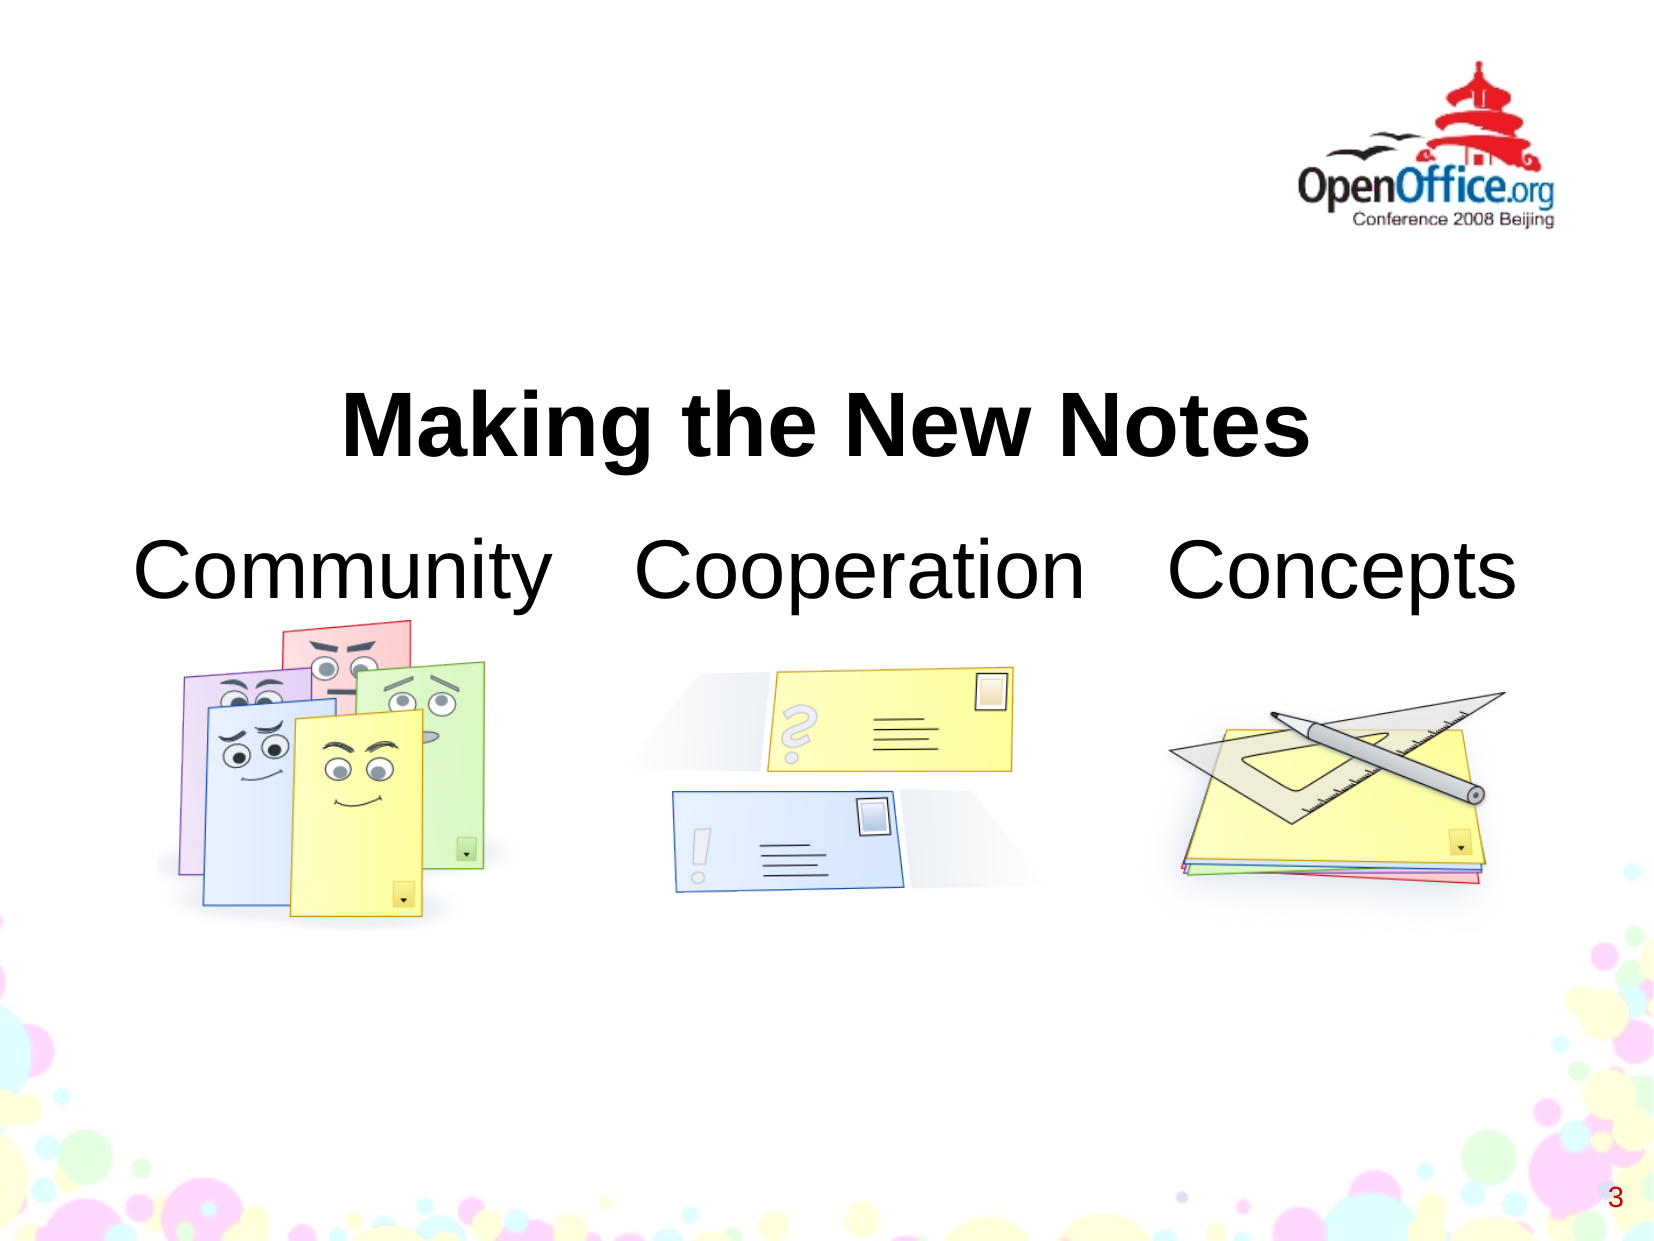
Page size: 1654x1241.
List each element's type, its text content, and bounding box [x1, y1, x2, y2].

picture [157, 620, 526, 930]
title Making the New Notes [82, 347, 1571, 450]
picture [624, 625, 1046, 936]
text_box Concepts [1160, 500, 1534, 594]
picture [1285, 51, 1569, 250]
picture [1141, 635, 1506, 945]
text_box Community [118, 500, 561, 594]
text_box Cooperation [561, 500, 1160, 594]
